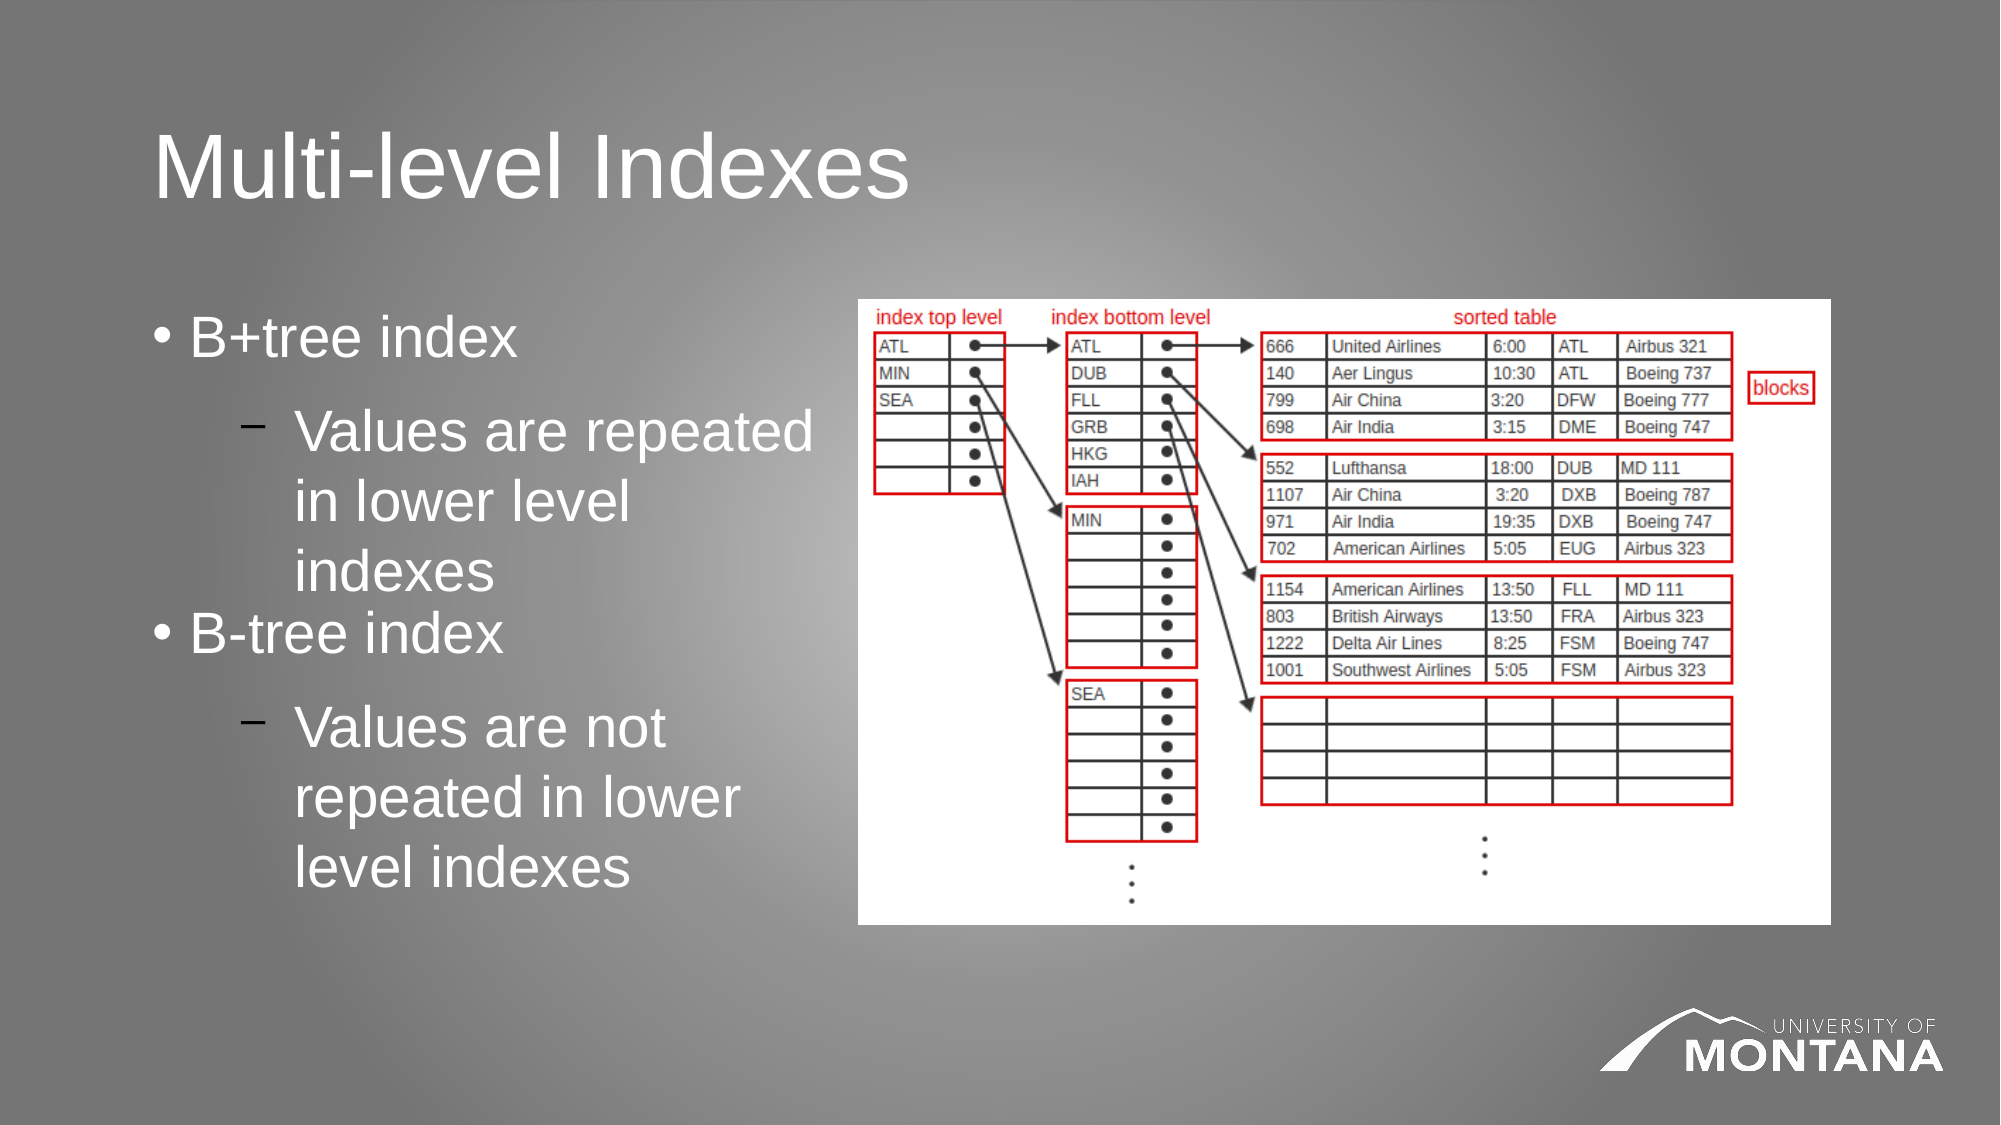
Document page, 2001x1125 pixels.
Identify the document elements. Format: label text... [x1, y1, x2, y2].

title Multi-level Indexes [137, 59, 1863, 278]
picture [0, 0, 2000, 1125]
list B+tree index Values are repeated in lower level indexes B-tree index Values are not repeated in lower level indexes [137, 299, 841, 1014]
